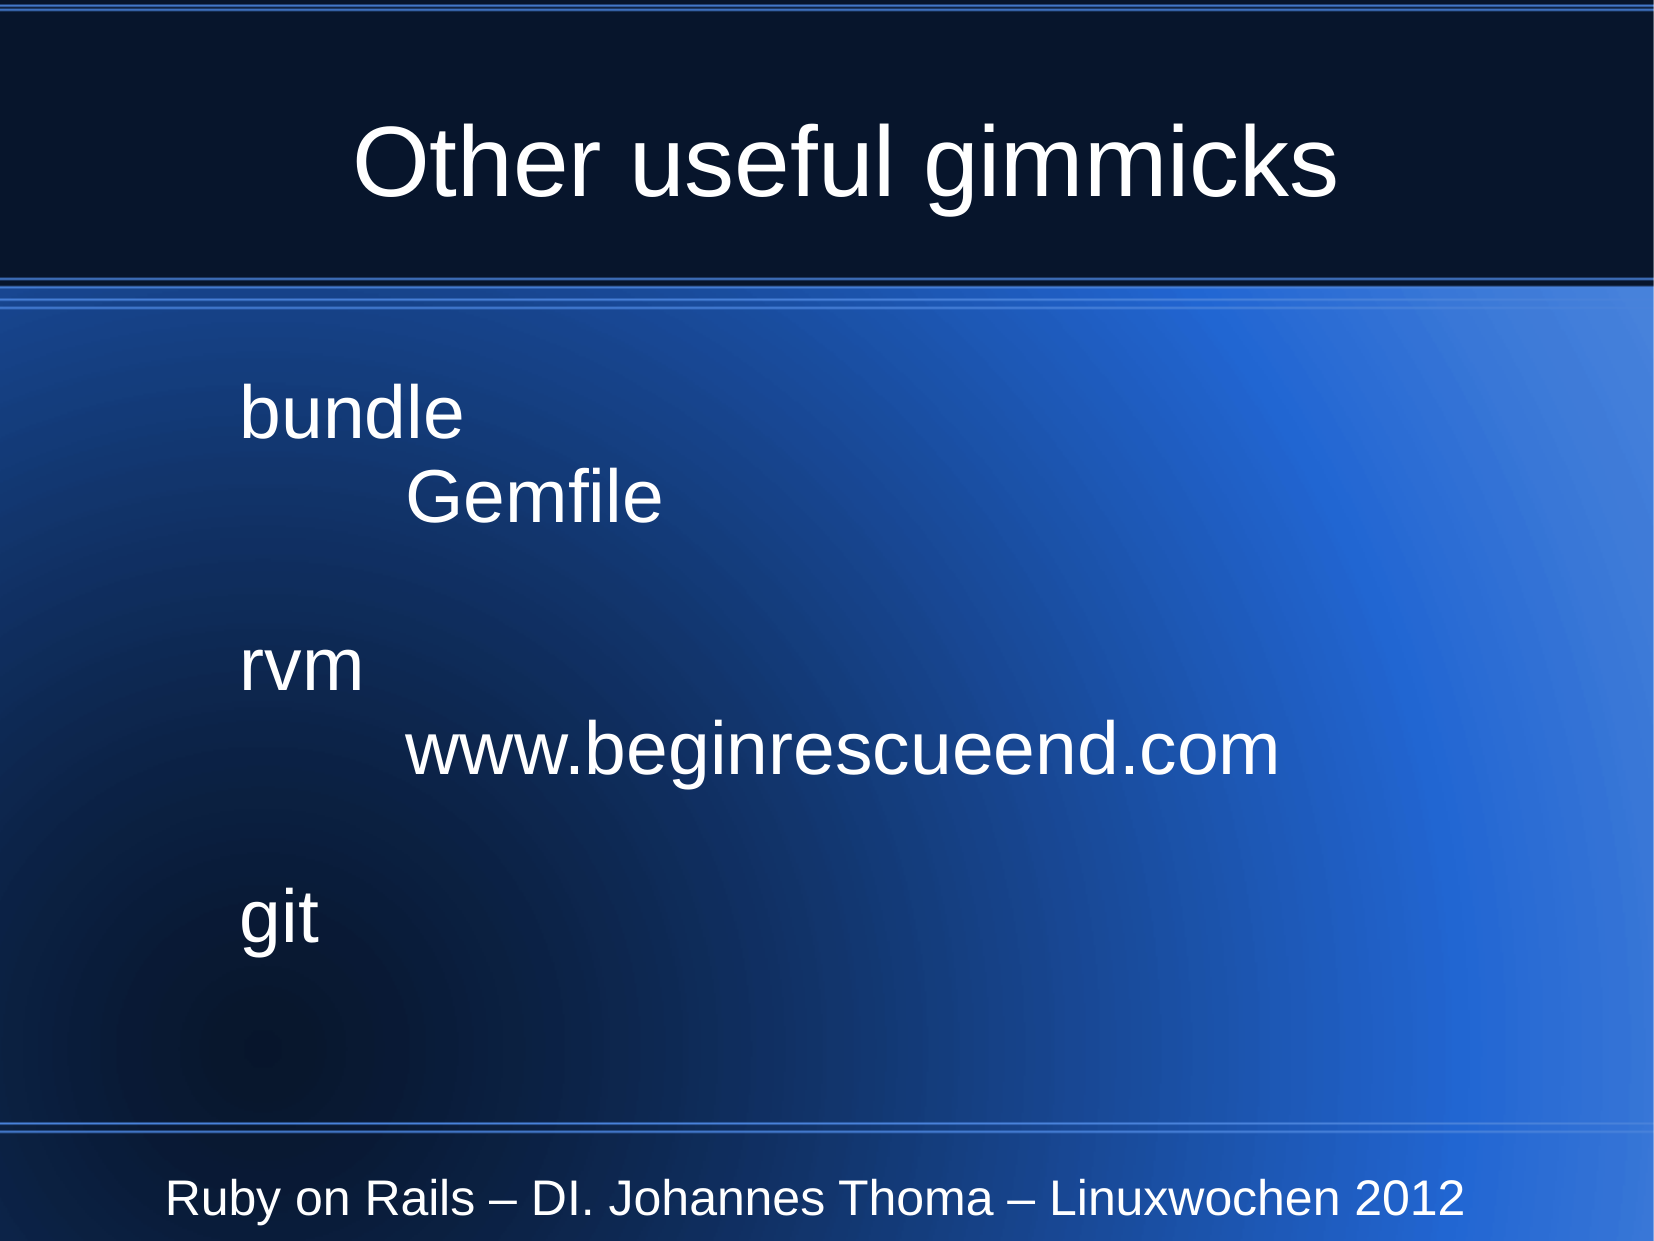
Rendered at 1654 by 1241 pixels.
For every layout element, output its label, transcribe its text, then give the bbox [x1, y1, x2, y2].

text_box Ruby on Rails – DI. Johannes Thoma – Linuxwochen 2012 [150, 1162, 1483, 1234]
text_box bundle Gemfile rvm www.beginrescueend.com git [225, 363, 1301, 1051]
text_box Other useful gimmicks [337, 98, 1388, 226]
picture [0, 0, 1654, 1241]
